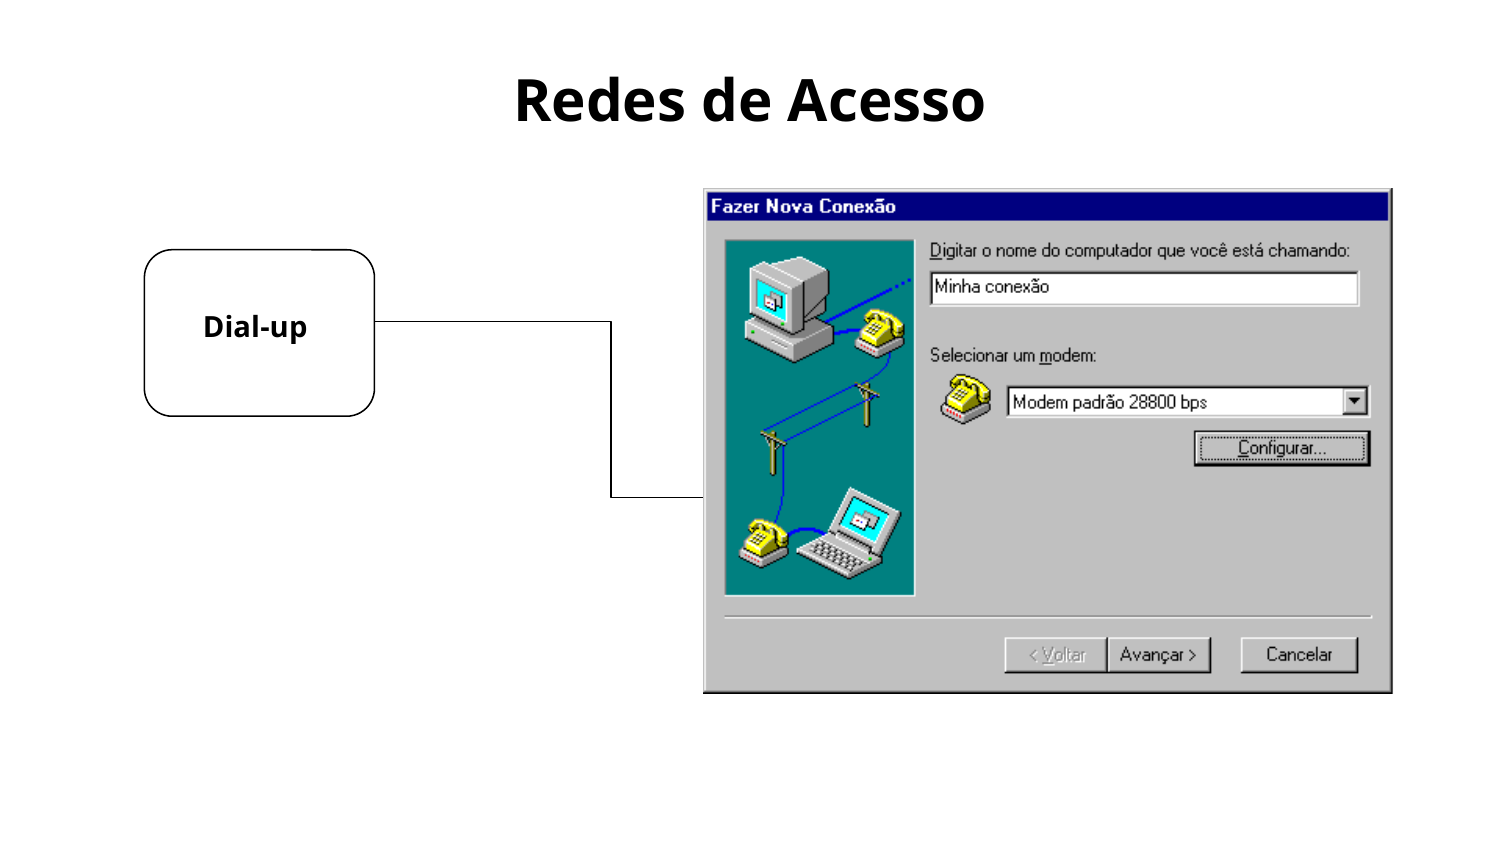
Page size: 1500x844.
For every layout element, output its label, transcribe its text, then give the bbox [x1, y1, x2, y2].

picture [703, 188, 1500, 694]
title Redes de Acesso [75, 48, 1426, 142]
text_box Dial-up [157, 311, 353, 342]
